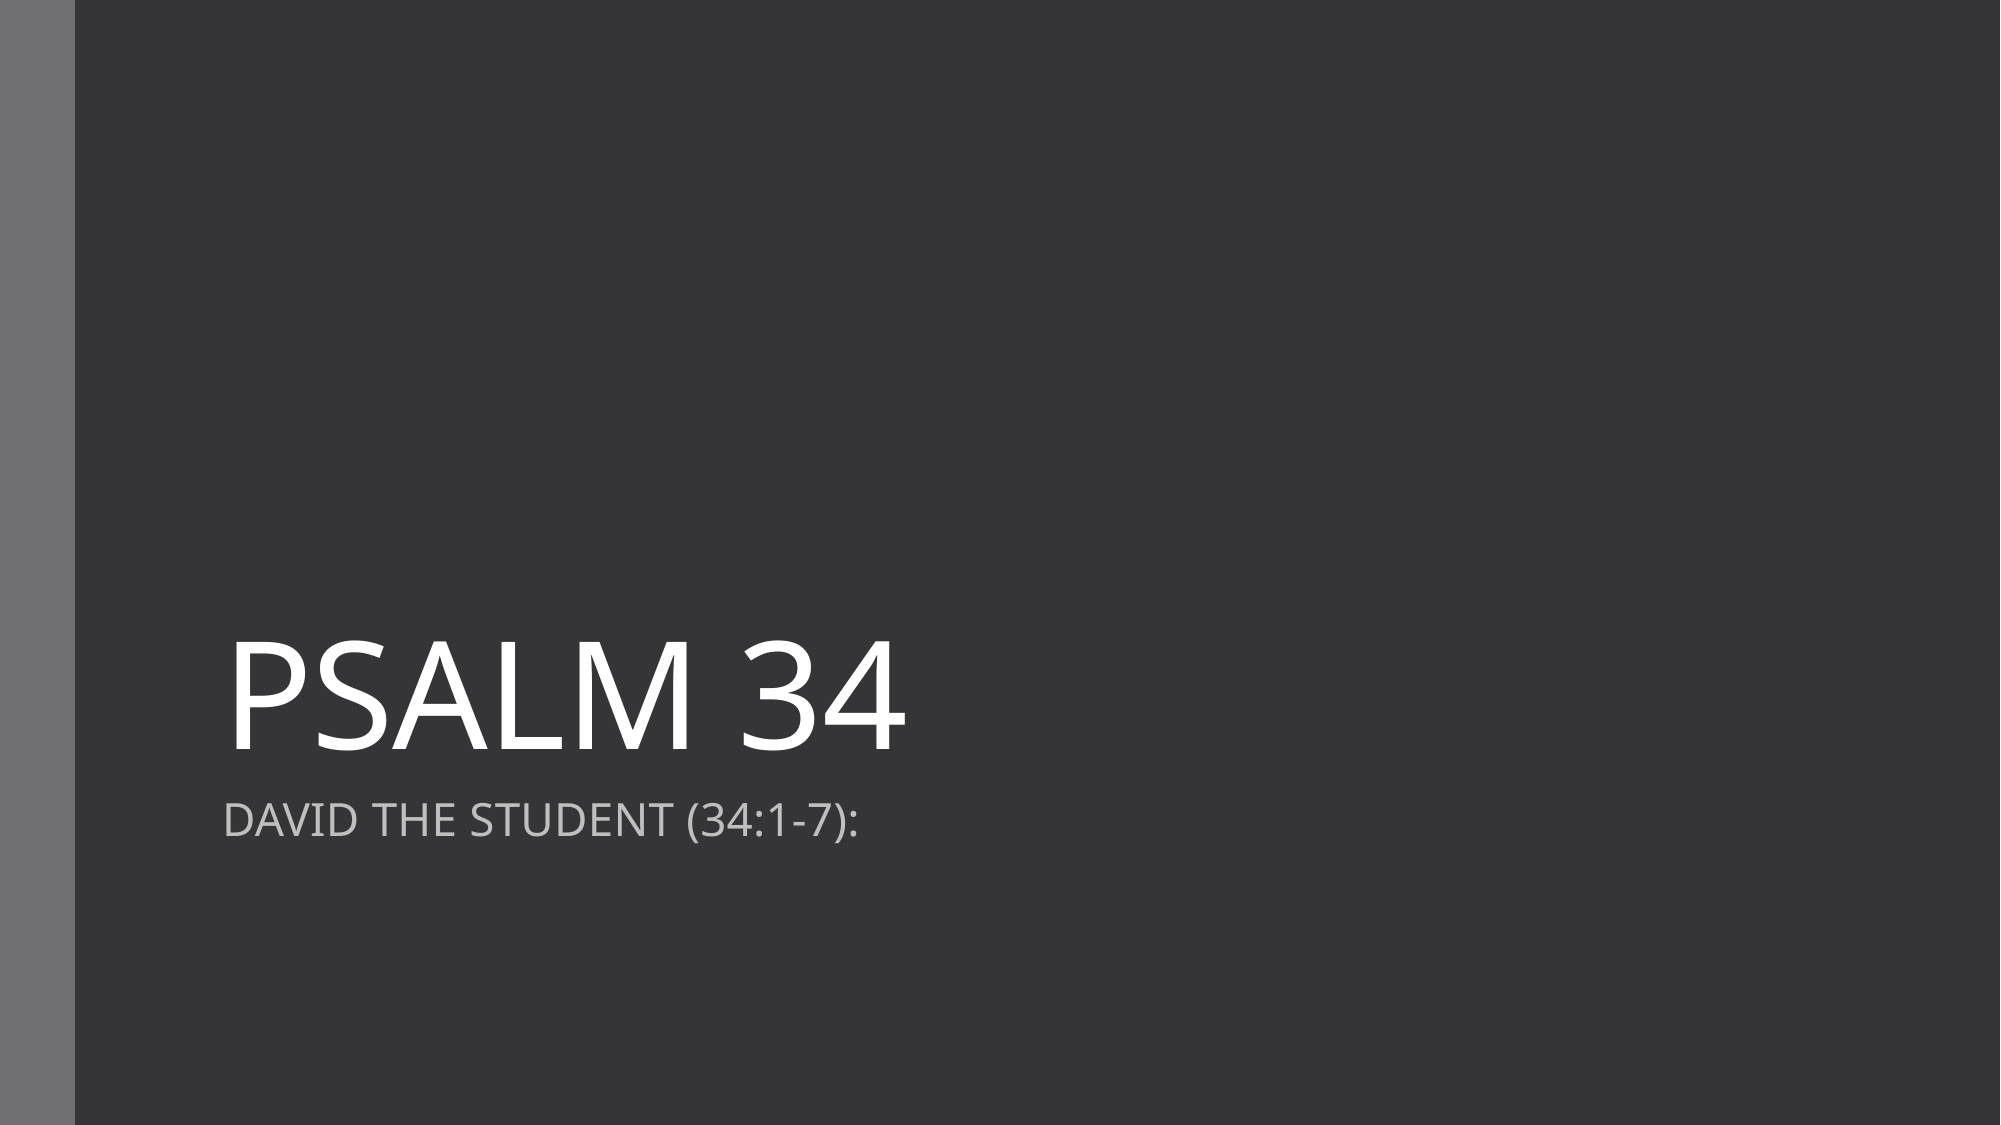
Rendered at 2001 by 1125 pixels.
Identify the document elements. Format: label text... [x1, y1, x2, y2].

title PSALM 34 [206, 124, 1752, 787]
subtitle DAVID THE STUDENT (34:1-7): [206, 787, 1752, 1066]
